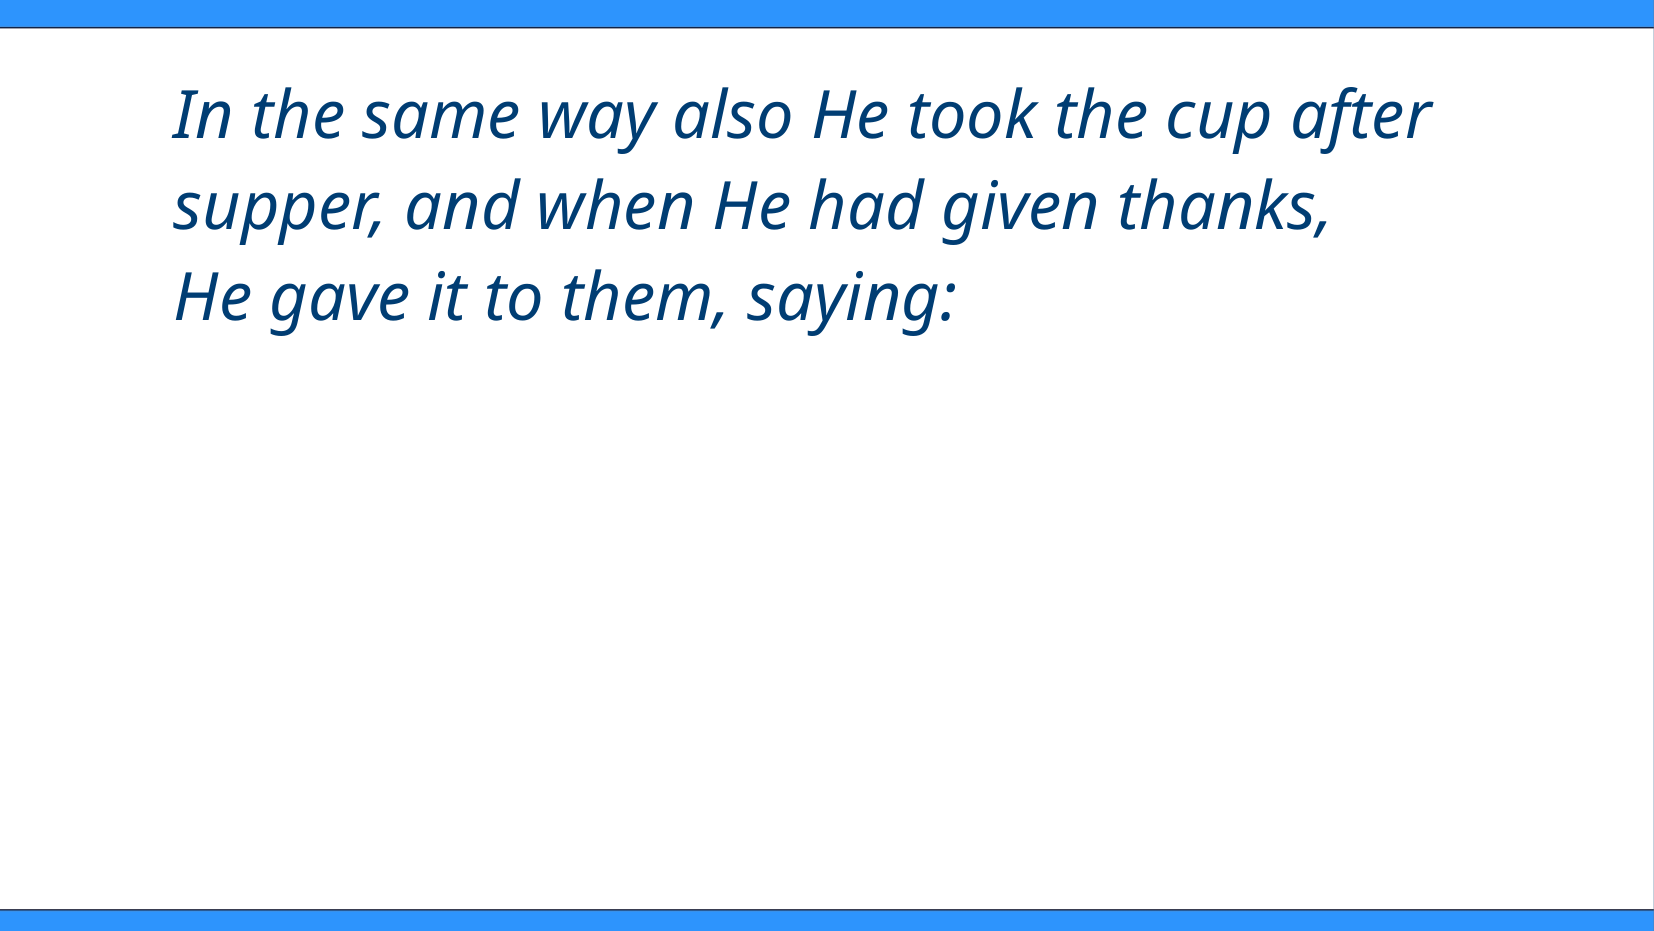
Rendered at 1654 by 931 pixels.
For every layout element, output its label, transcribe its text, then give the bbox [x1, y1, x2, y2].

text_box In the same way also He took the cup after supper, and when He had given thanks, He gave it to them, saying: [90, 60, 1561, 391]
picture [0, 0, 1654, 931]
